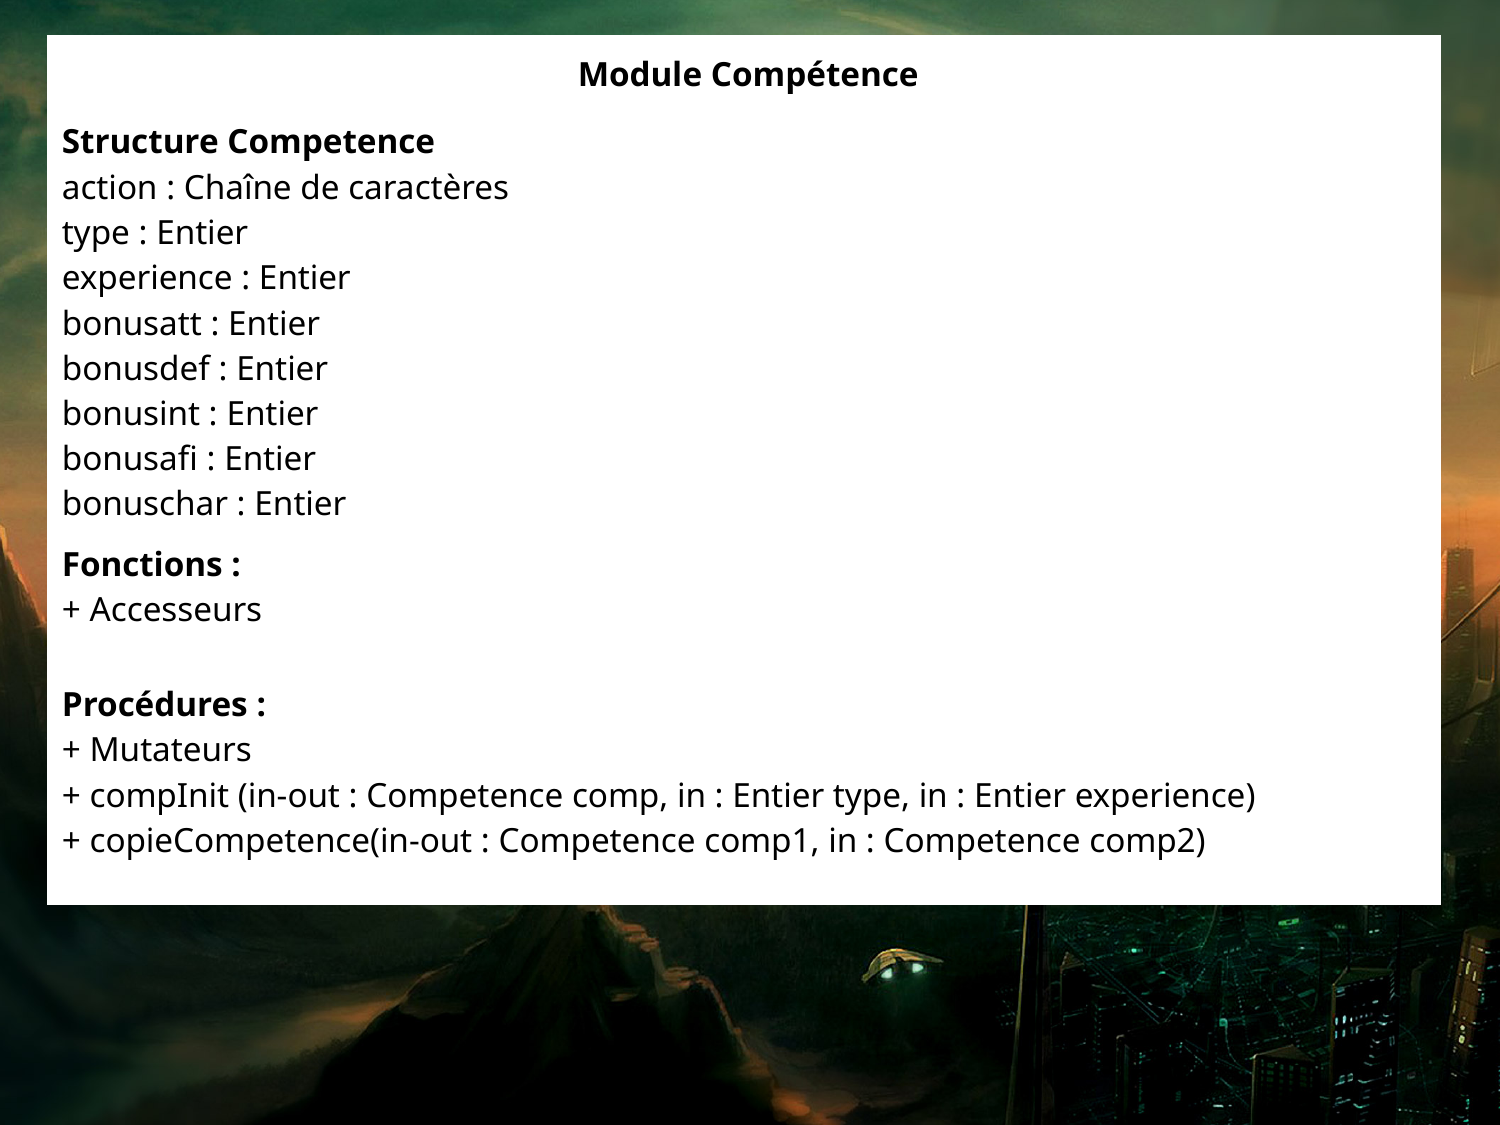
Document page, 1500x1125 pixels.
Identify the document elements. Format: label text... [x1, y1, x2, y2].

picture [0, 0, 1500, 1125]
table_cell Procédures : + Mutateurs + compInit (in-out : Competence comp, in : Entier type, in : Entier experience) + copieCompetence(in-out : Competence comp1, in : Competence comp2) [47, 674, 1441, 905]
table_cell Structure Competence action : Chaîne de caractères type : Entier experience : Entier bonusatt : Entier bonusdef : Entier bonusint : Entier bonusafi : Entier bonuschar : Entier [47, 111, 1441, 533]
table_cell Fonctions : + Accesseurs [47, 533, 1441, 674]
table_header Module Compétence [47, 35, 1441, 111]
